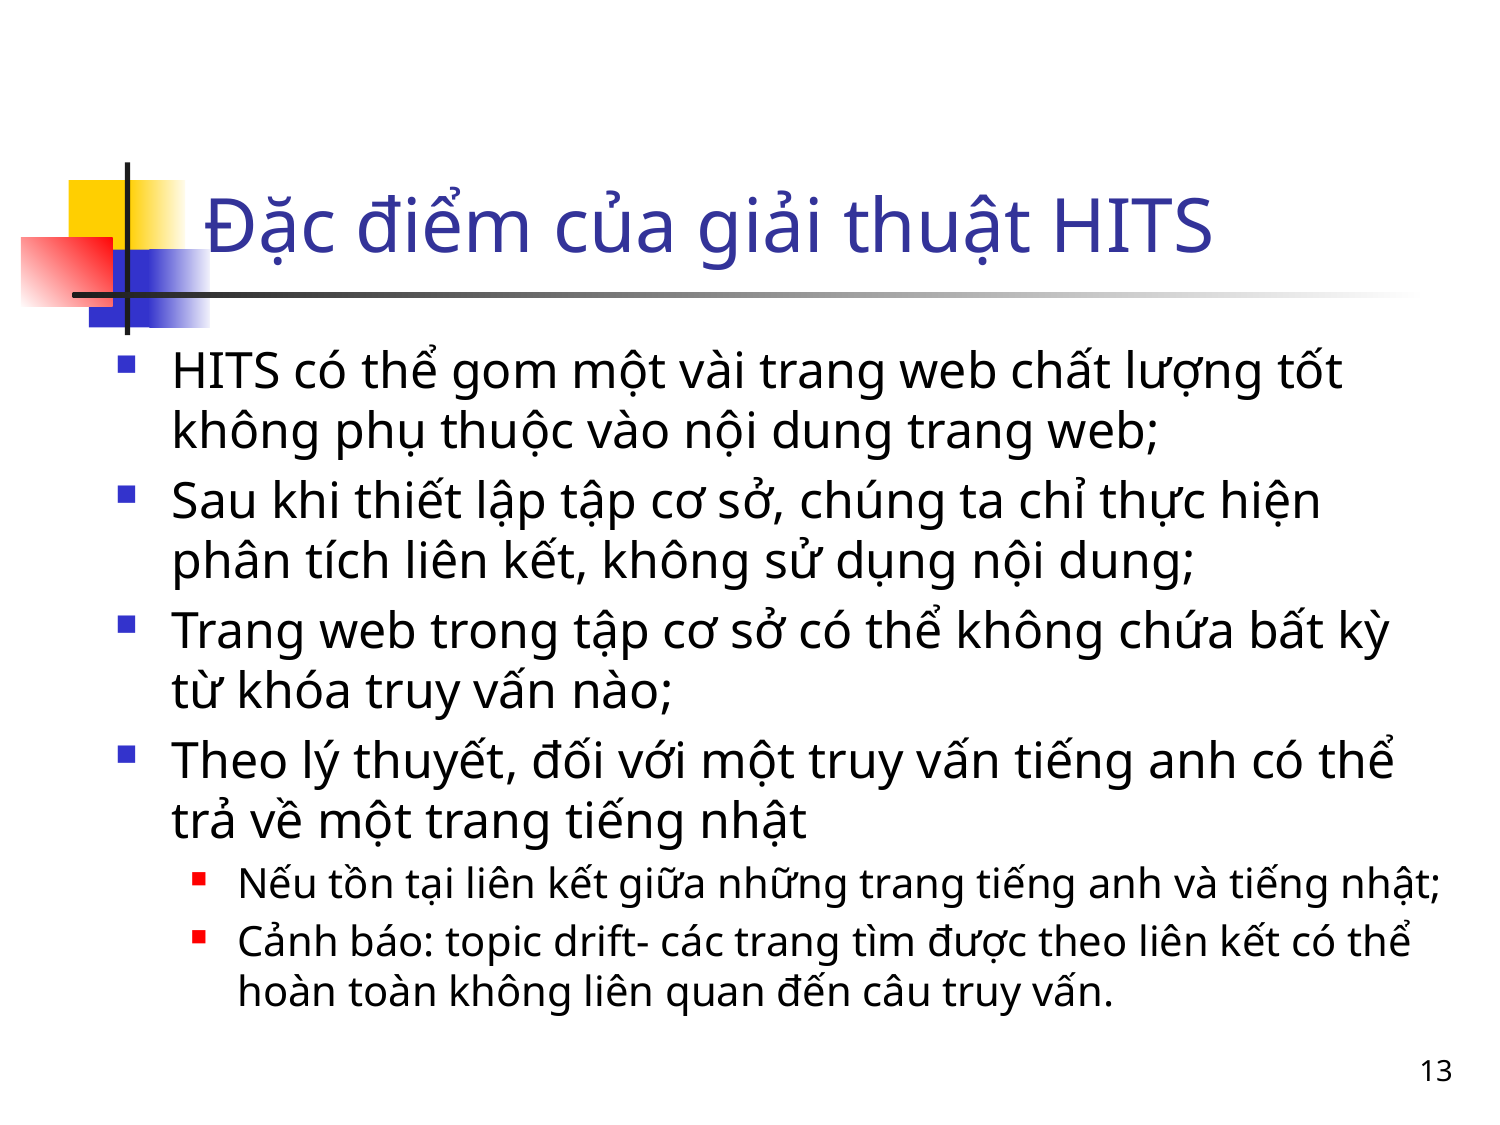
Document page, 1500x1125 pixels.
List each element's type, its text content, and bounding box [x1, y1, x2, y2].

slide_number <number> [1155, 1024, 1468, 1100]
title Đặc điểm của giải thuật HITS [188, 35, 1468, 275]
list HITS có thể gom một vài trang web chất lượng tốt không phụ thuộc vào nội dung trang web; Sau khi thiết lập tập cơ sở, chúng ta chỉ thực hiện phân tích liên kết, không sử dụng nội dung; Trang web trong tập cơ sở có thể không chứa bất kỳ từ khóa truy vấn nào; Theo lý thuyết, đối với một truy vấn tiếng anh có thể trả về một trang tiếng nhật Nếu tồn tại liên kết giữa những trang tiếng anh và tiếng nhật; Cảnh báo: topic drift- các trang tìm được theo liên kết có thể hoàn toàn không liên quan đến câu truy vấn. [100, 331, 1469, 1006]
